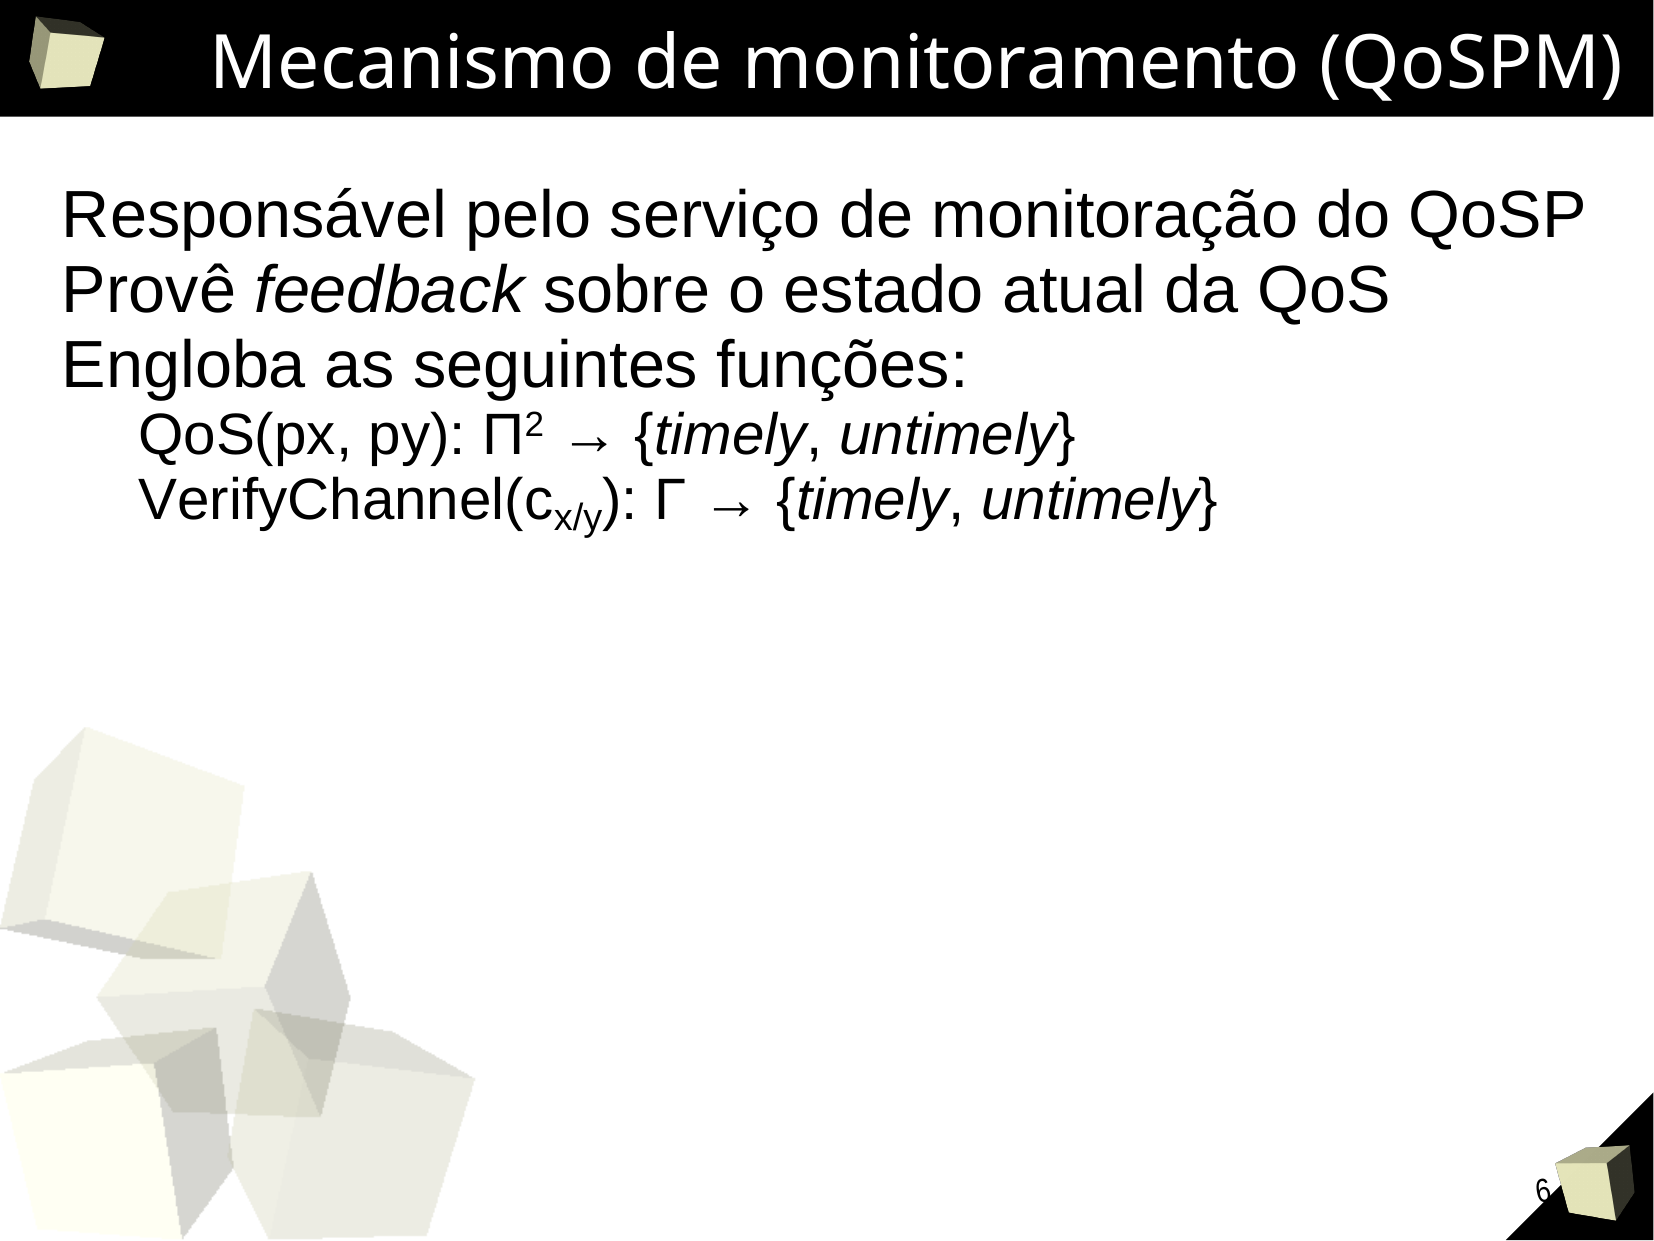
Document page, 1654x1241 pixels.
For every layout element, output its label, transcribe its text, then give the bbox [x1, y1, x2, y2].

list Responsável pelo serviço de monitoração do QoSP Provê feedback sobre o estado atual da QoS Engloba as seguintes funções: QoS(px, py): Π2 → {timely, untimely} VerifyChannel(cx/y): Г → {timely, untimely} [44, 177, 1611, 1214]
title Mecanismo de monitoramento (QoSPM) [106, 0, 1625, 119]
picture [0, 726, 477, 1241]
